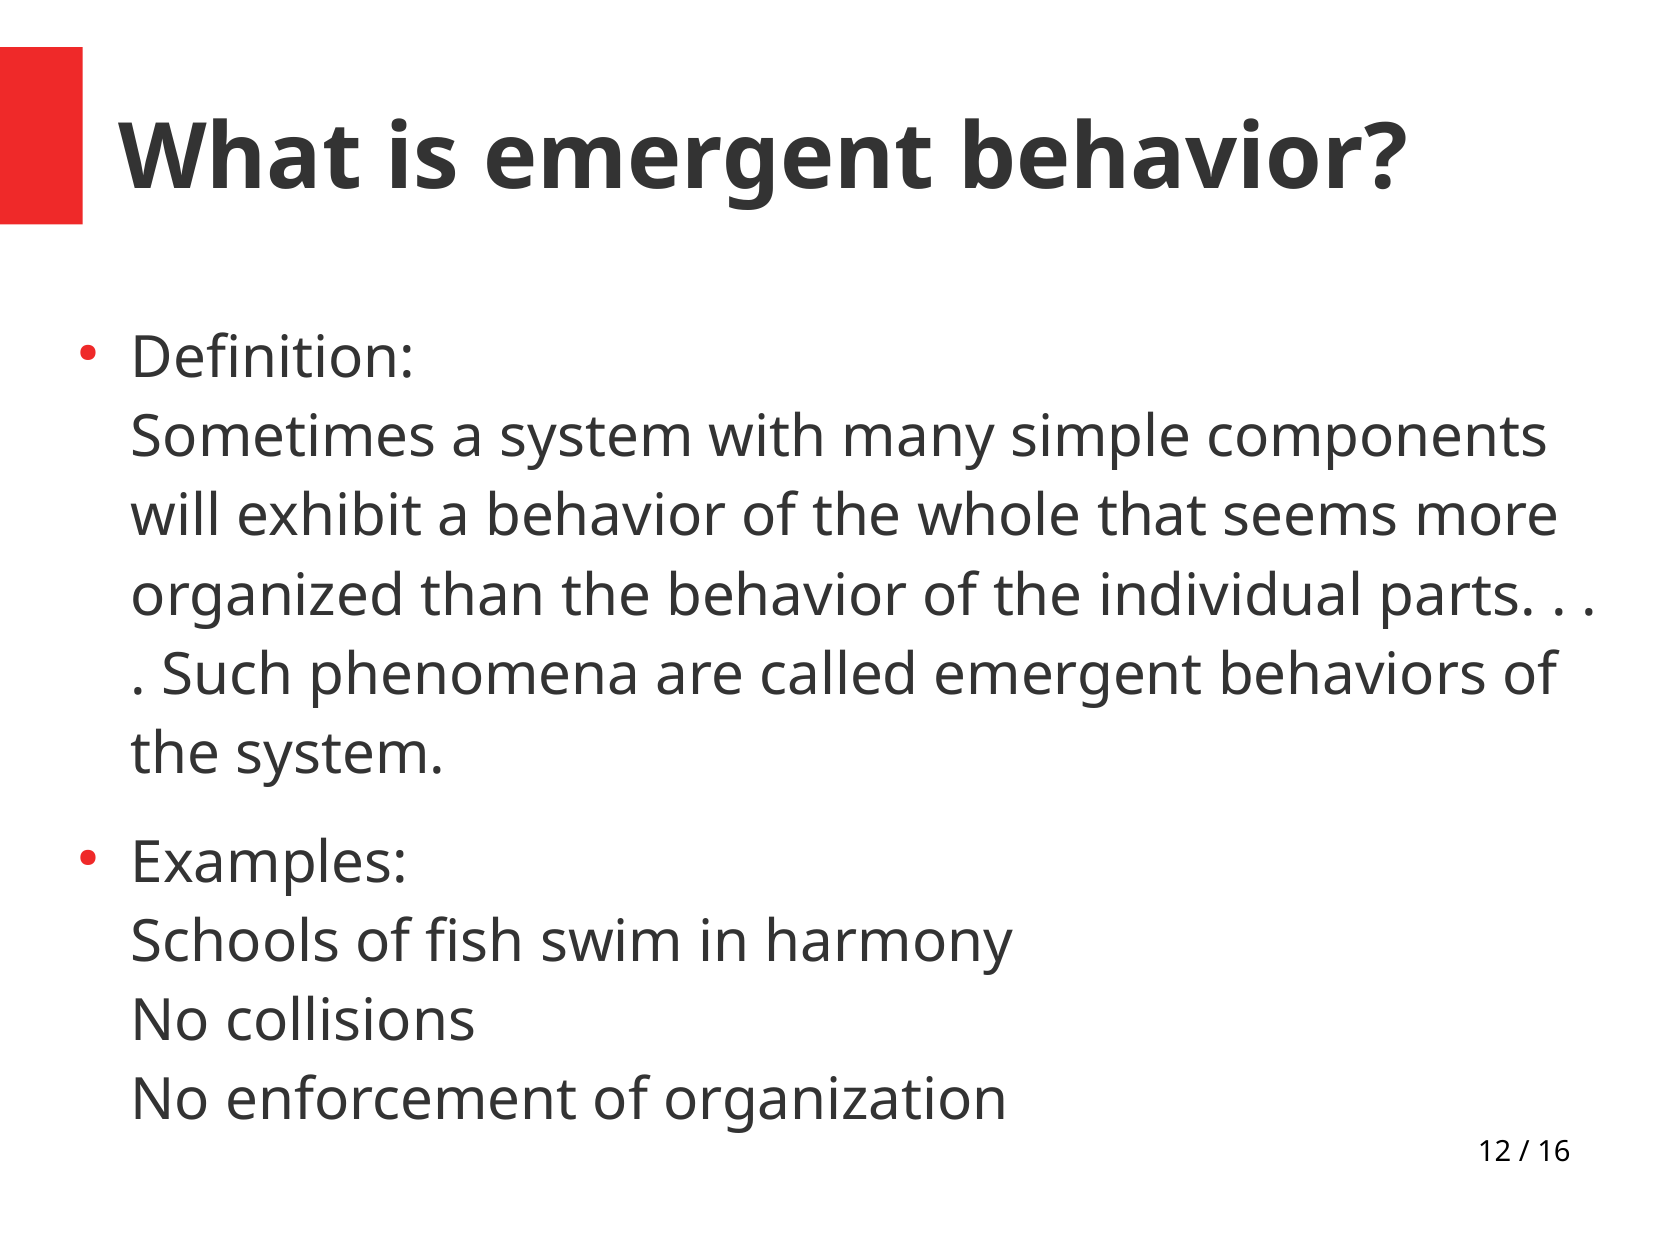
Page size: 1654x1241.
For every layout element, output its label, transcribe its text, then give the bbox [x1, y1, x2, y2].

list Definition: Sometimes a system with many simple components will exhibit a behavior of the whole that seems more organized than the behavior of the individual parts. . . . Such phenomena are called emergent behaviors of the system. Examples: Schools of fish swim in harmony No collisions No enforcement of organization [60, 315, 1606, 1201]
title What is emergent behavior? [118, 49, 1571, 257]
